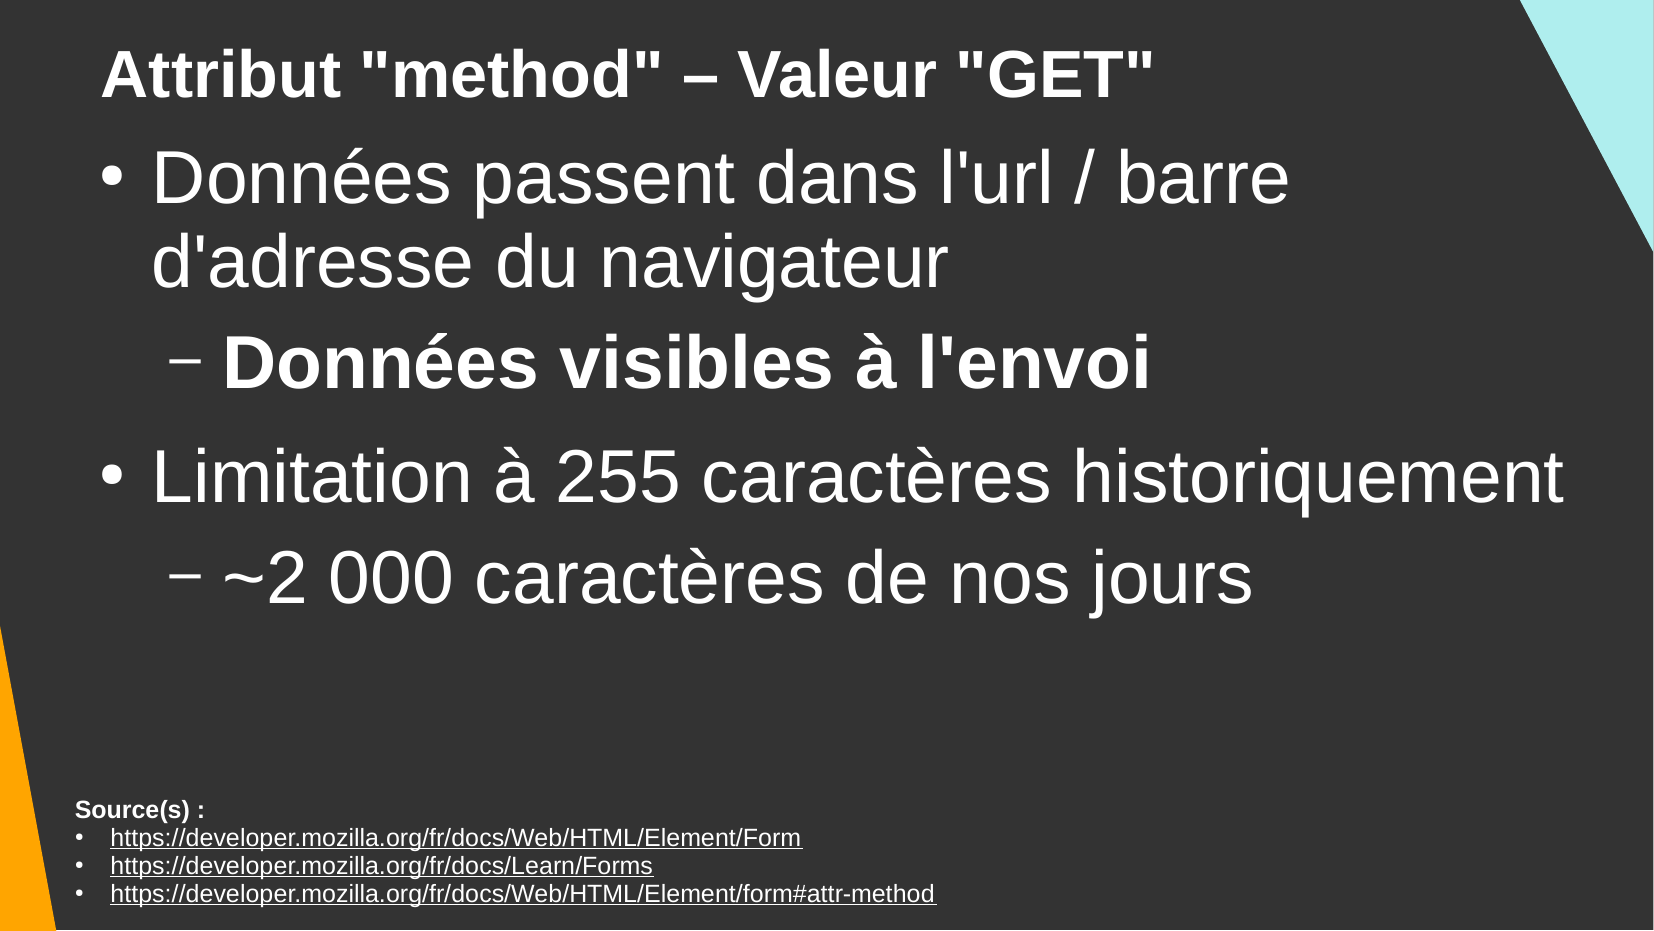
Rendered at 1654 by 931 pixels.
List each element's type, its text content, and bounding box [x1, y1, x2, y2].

text_box [1519, 0, 1654, 254]
list Données passent dans l'url / barre d'adresse du navigateur Données visibles à l'envoi Limitation à 255 caractères historiquement ~2 000 caractères de nos jours [80, 135, 1605, 789]
text_box [0, 625, 57, 931]
text_box Source(s) : https://developer.mozilla.org/fr/docs/Web/HTML/Element/Form https://developer.mozilla.org/fr/docs/Learn/Forms https://developer.mozilla.org/fr/docs/Web/HTML/Element/form#attr-method [60, 788, 1546, 916]
title Attribut "method" – Valeur "GET" [82, 37, 1571, 114]
